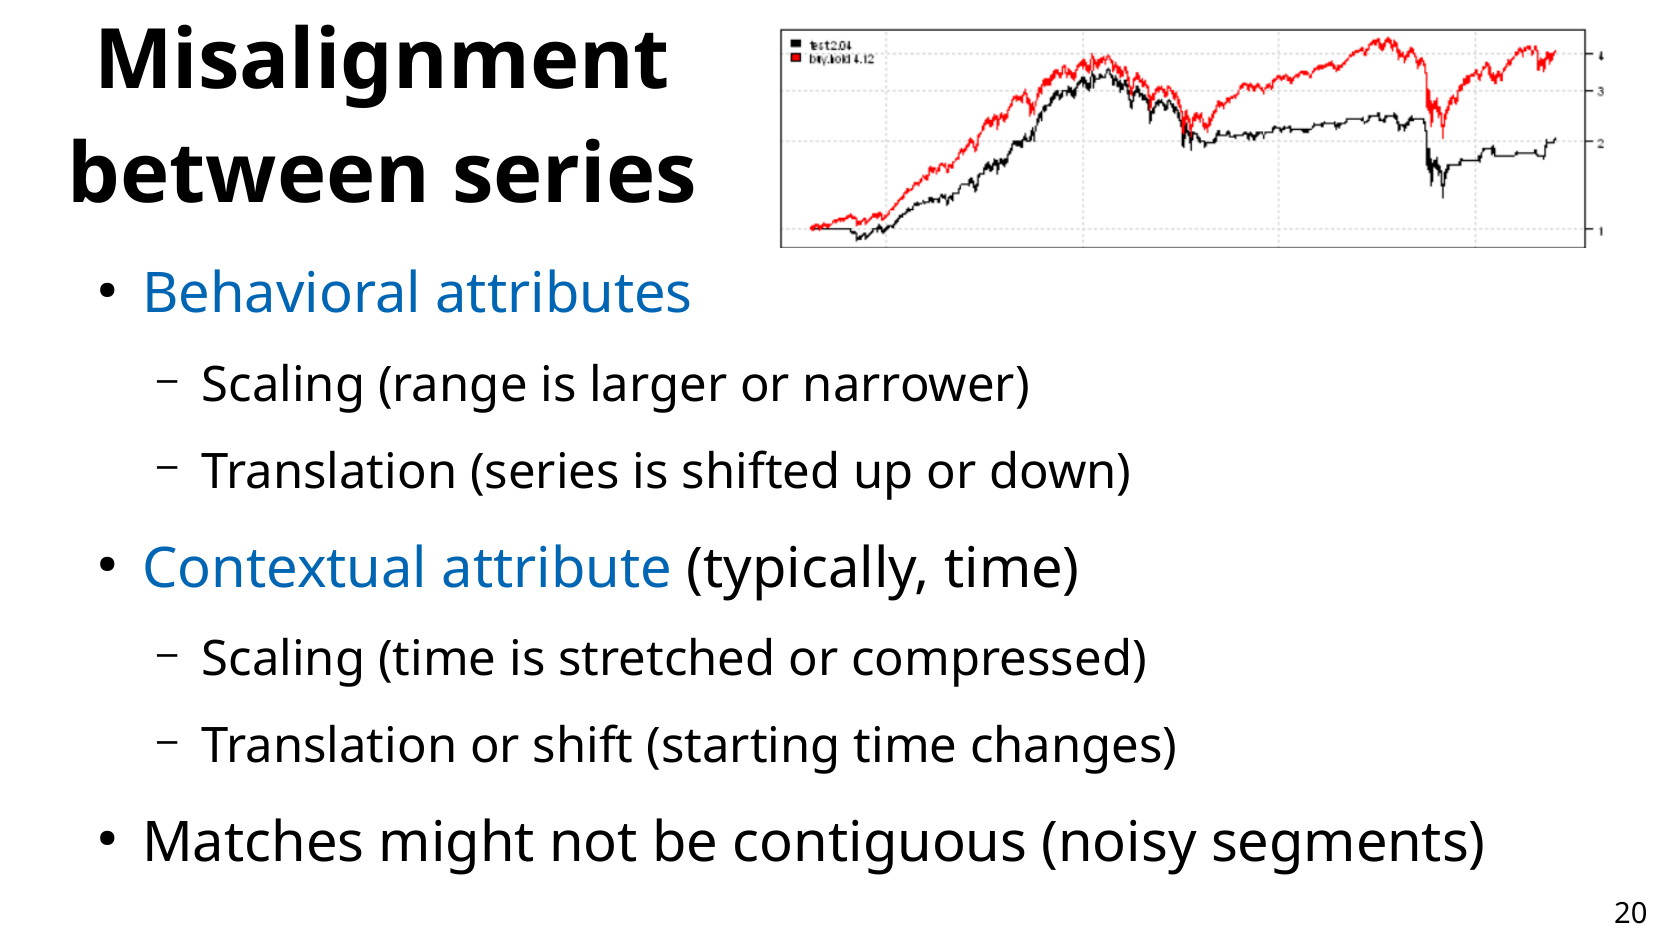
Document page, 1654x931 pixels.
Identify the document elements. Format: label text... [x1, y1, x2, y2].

title Misalignment between series [0, 1, 766, 225]
picture [770, 21, 1614, 248]
list Behavioral attributes Scaling (range is larger or narrower) Translation (series is shifted up or down) Contextual attribute (typically, time) Scaling (time is stretched or compressed) Translation or shift (starting time changes) Matches might not be contiguous (noisy segments) [82, 253, 1571, 886]
